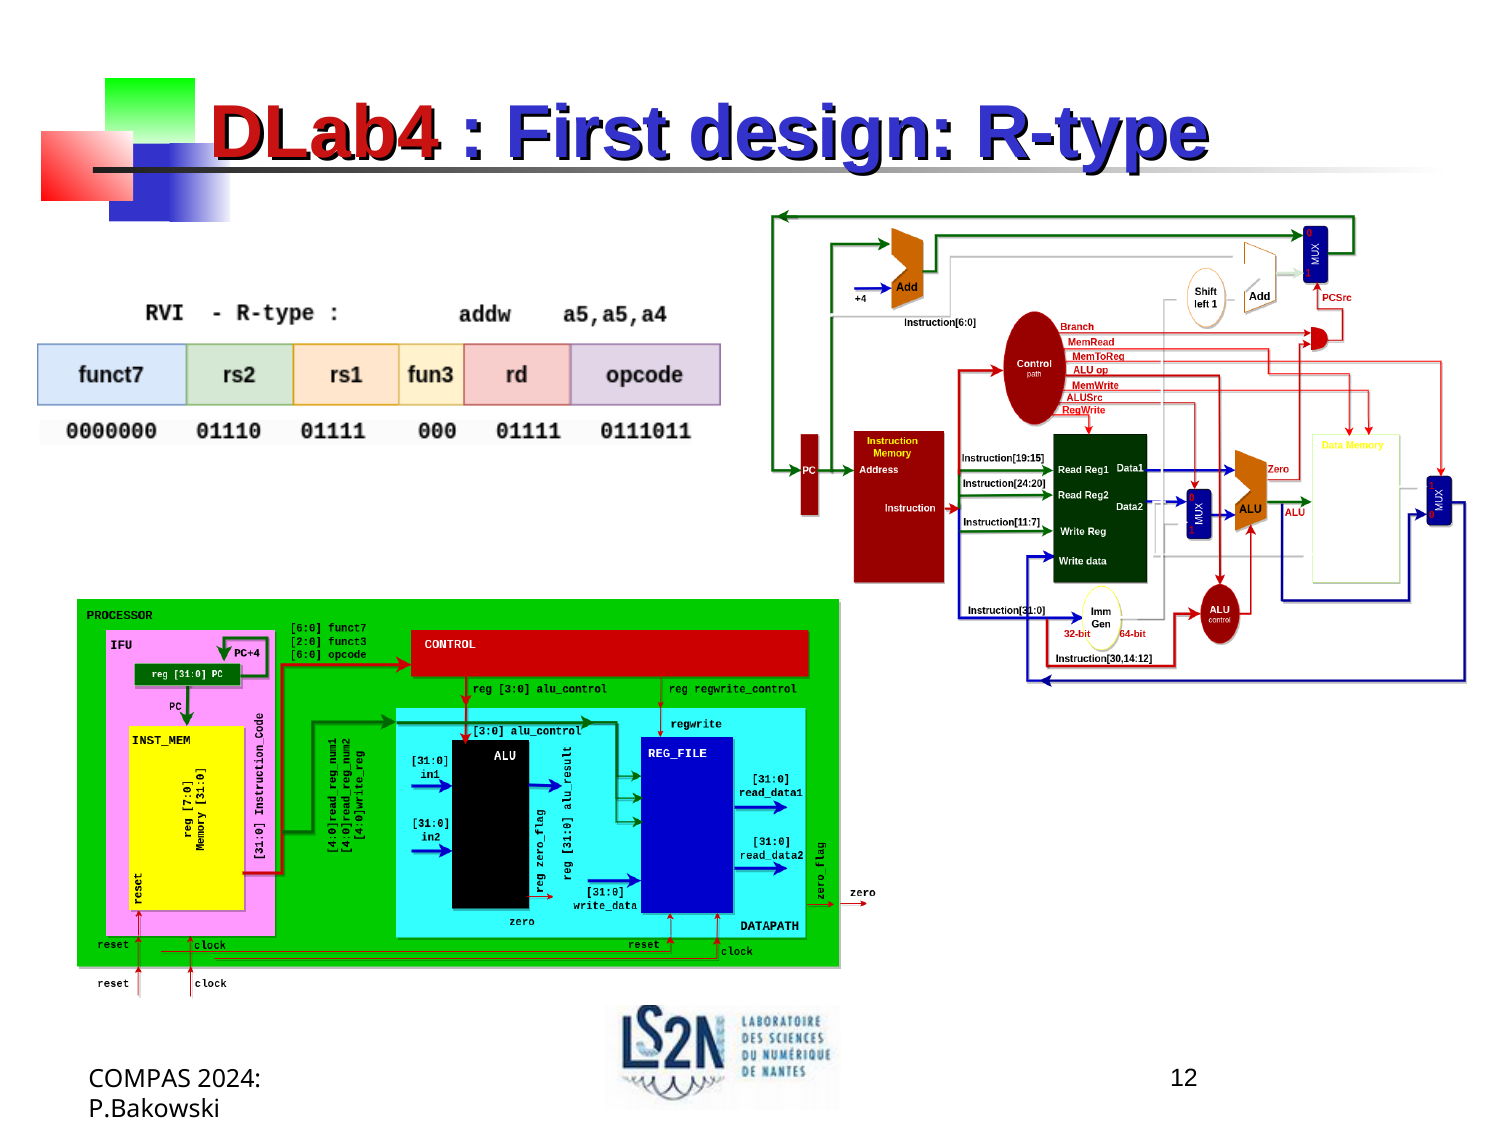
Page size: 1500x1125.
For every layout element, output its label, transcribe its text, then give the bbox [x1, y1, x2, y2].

picture [77, 209, 1473, 1110]
title DLab4 : First design: R-type [195, 74, 1336, 180]
picture [37, 269, 721, 465]
